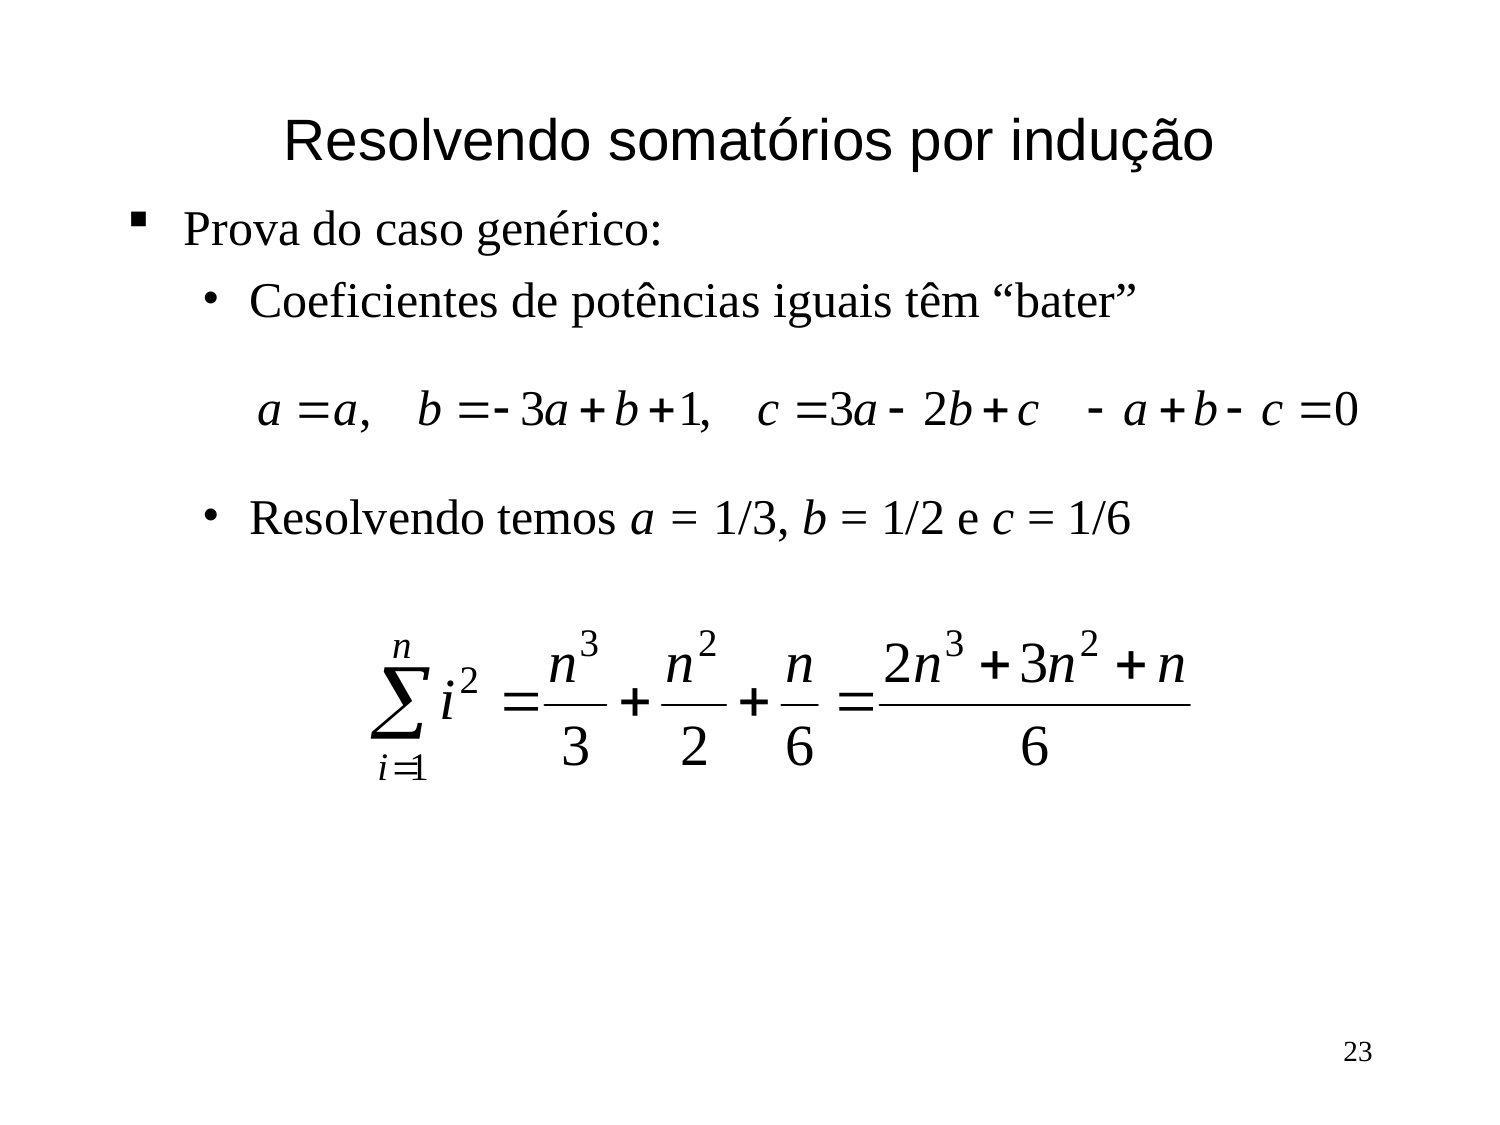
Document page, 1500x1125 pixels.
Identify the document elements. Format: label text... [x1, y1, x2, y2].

list Prova do caso genérico: Coeficientes de potências iguais têm “bater” Resolvendo temos a = 1/3, b = 1/2 e c = 1/6 [112, 187, 1388, 1000]
title Resolvendo somatórios por indução [112, 99, 1388, 175]
chart [249, 375, 1366, 446]
chart [362, 612, 1204, 793]
